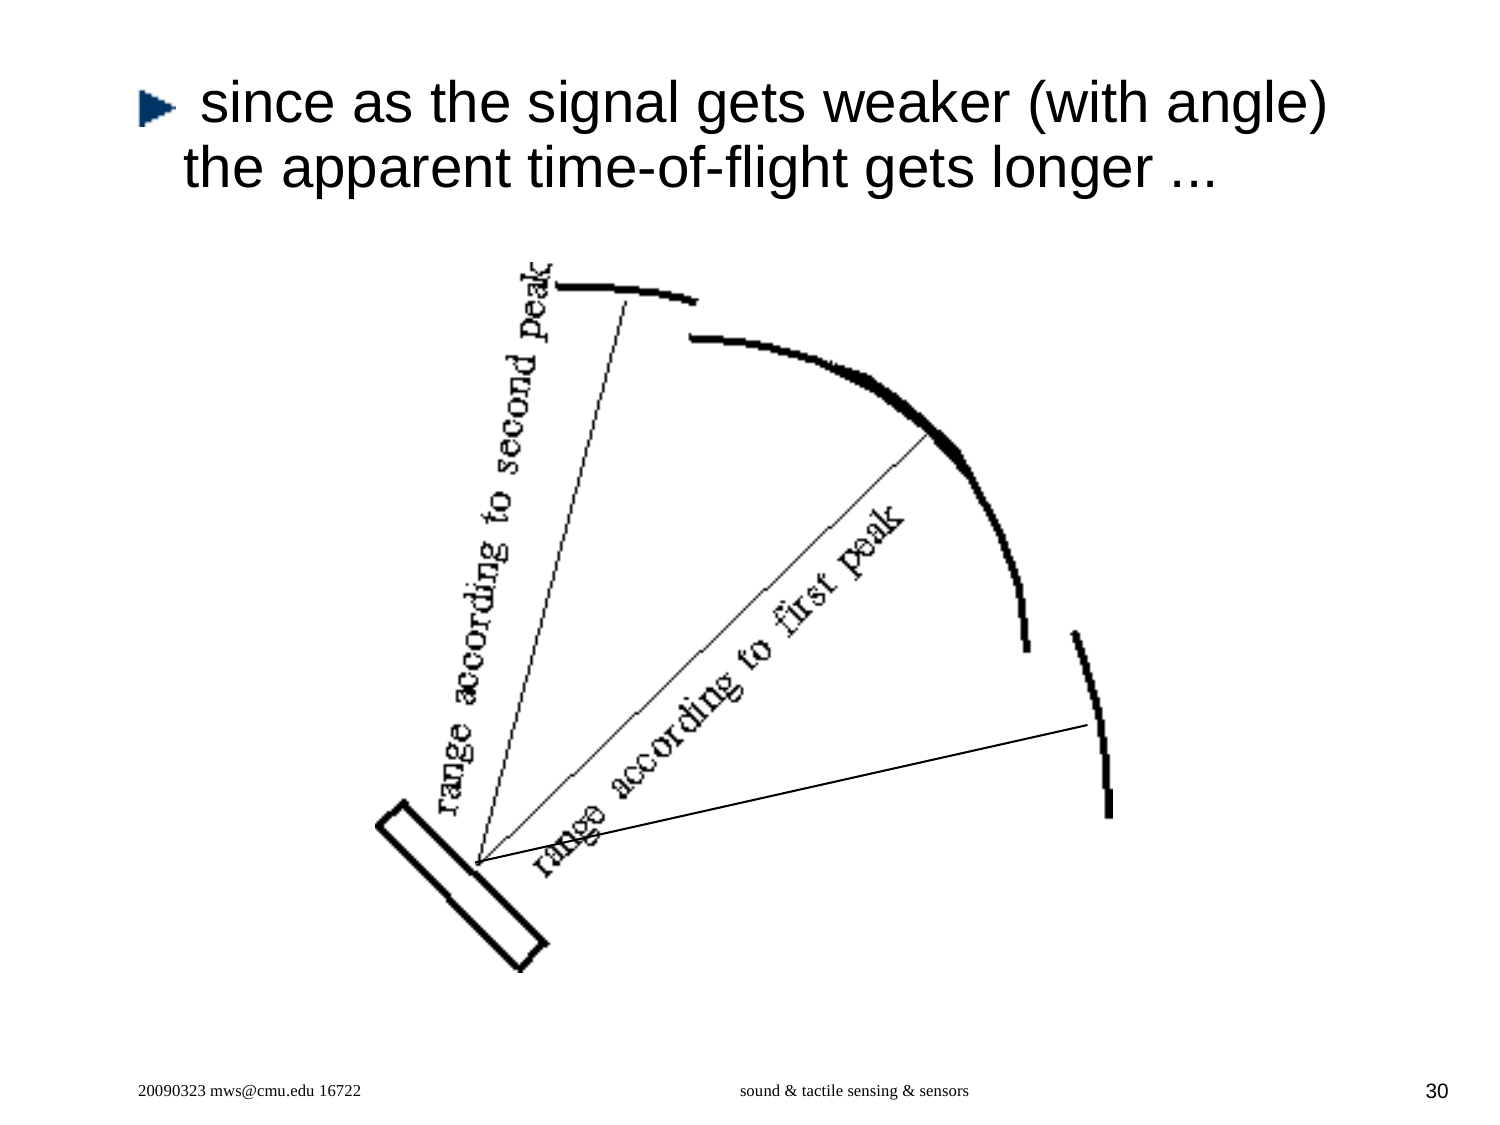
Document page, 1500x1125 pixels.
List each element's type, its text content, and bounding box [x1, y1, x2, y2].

picture [375, 262, 1113, 973]
list since as the signal gets weaker (with angle) the apparent time-of-flight gets longer ... [112, 62, 1388, 226]
